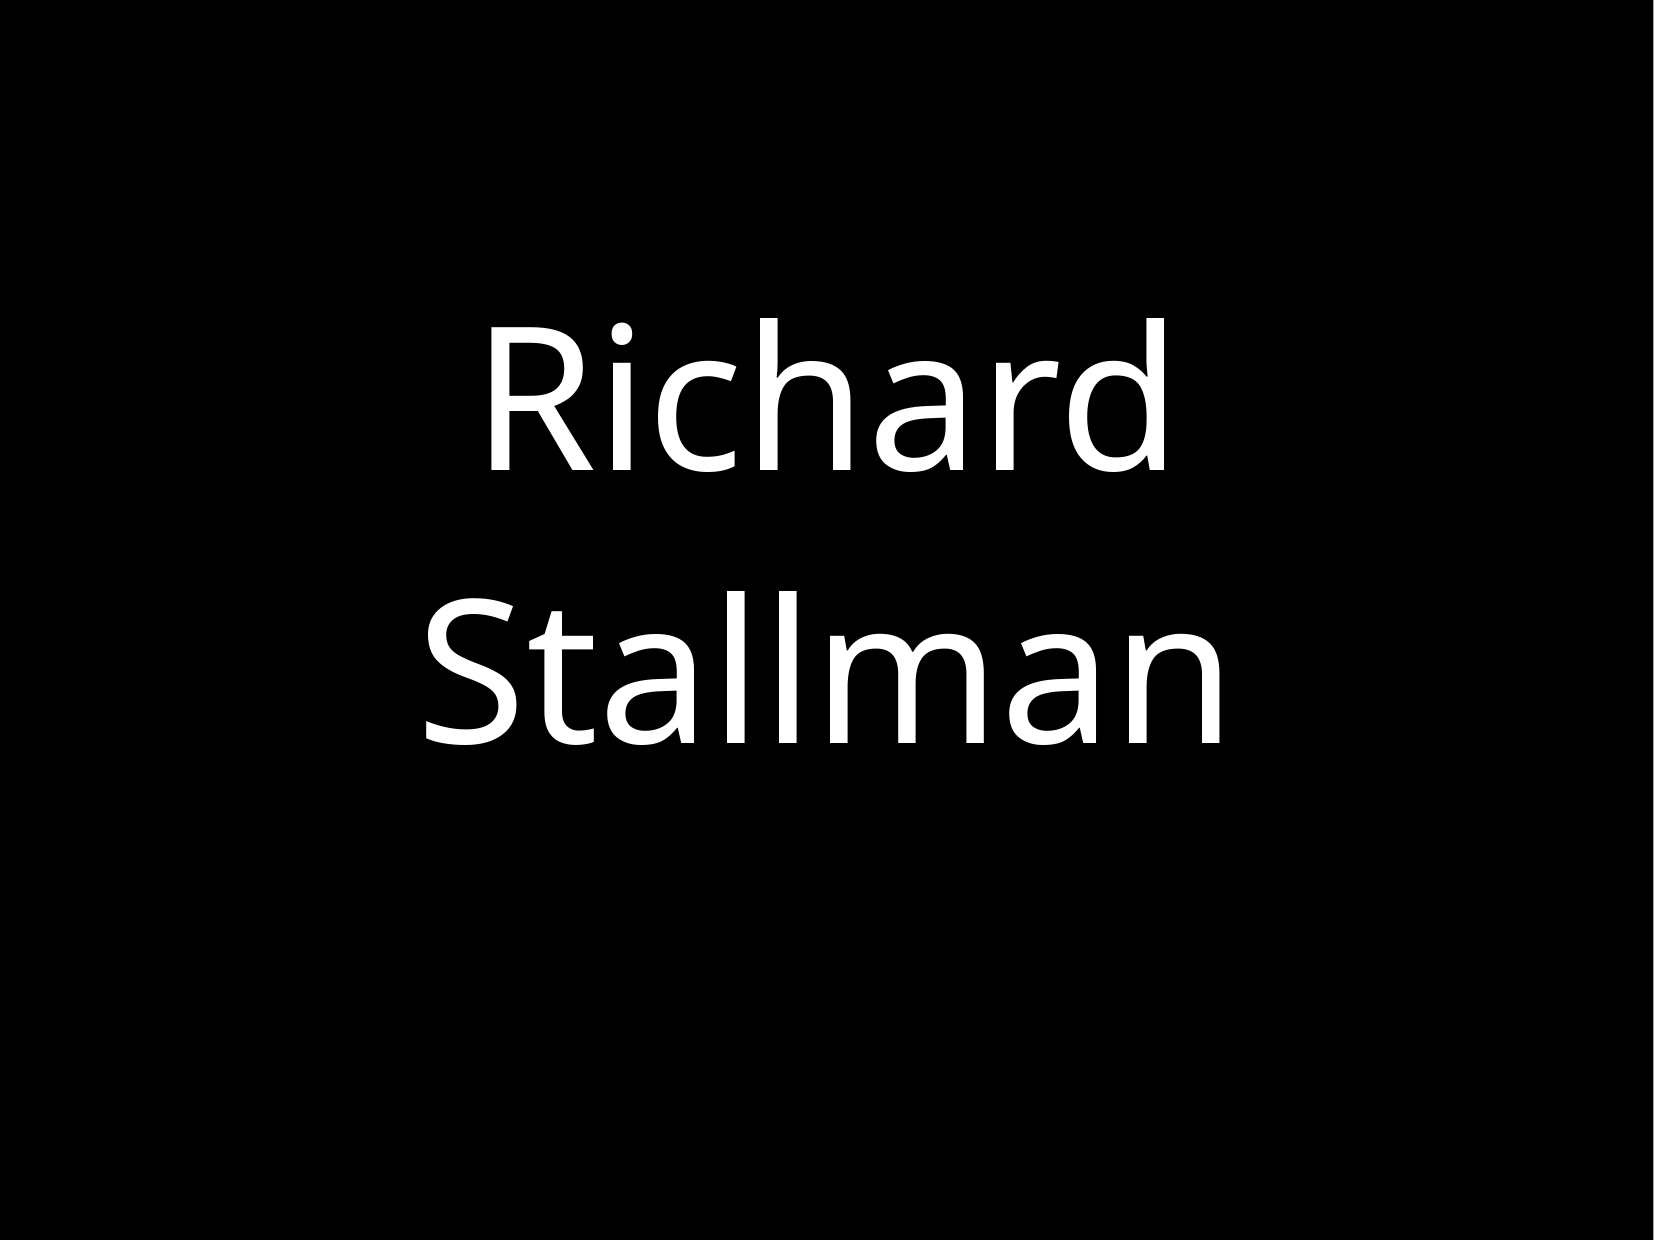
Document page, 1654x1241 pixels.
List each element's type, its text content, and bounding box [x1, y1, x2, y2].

subtitle Richard Stallman [82, 49, 1571, 1010]
